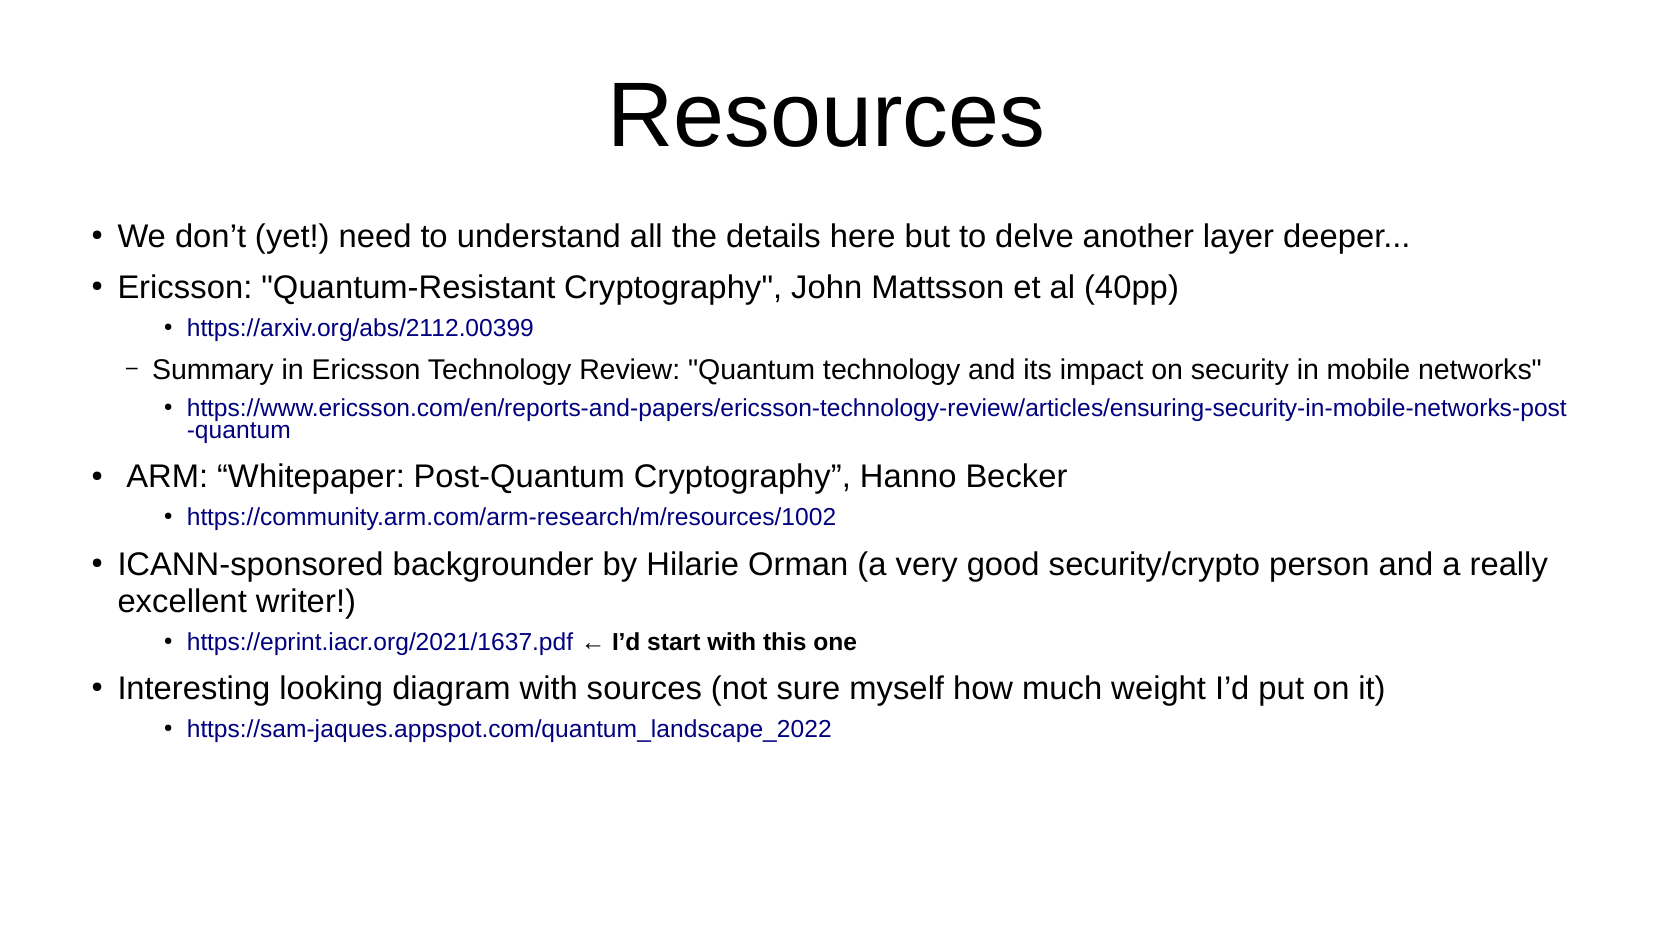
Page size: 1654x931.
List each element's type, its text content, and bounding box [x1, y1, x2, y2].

title Resources [82, 37, 1571, 193]
list We don’t (yet!) need to understand all the details here but to delve another layer deeper... Ericsson: "Quantum-Resistant Cryptography", John Mattsson et al (40pp) https://arxiv.org/abs/2112.00399 Summary in Ericsson Technology Review: "Quantum technology and its impact on security in mobile networks" https://www.ericsson.com/en/reports-and-papers/ericsson-technology-review/articles/ensuring-security-in-mobile-networks-post-quantum ARM: “Whitepaper: Post-Quantum Cryptography”, Hanno Becker https://community.arm.com/arm-research/m/resources/1002 ICANN-sponsored backgrounder by Hilarie Orman (a very good security/crypto person and a really excellent writer!) https://eprint.iacr.org/2021/1637.pdf ← I’d start with this one Interesting looking diagram with sources (not sure myself how much weight I’d put on it) https://sam-jaques.appspot.com/quantum_landscape_2022 [82, 217, 1571, 758]
